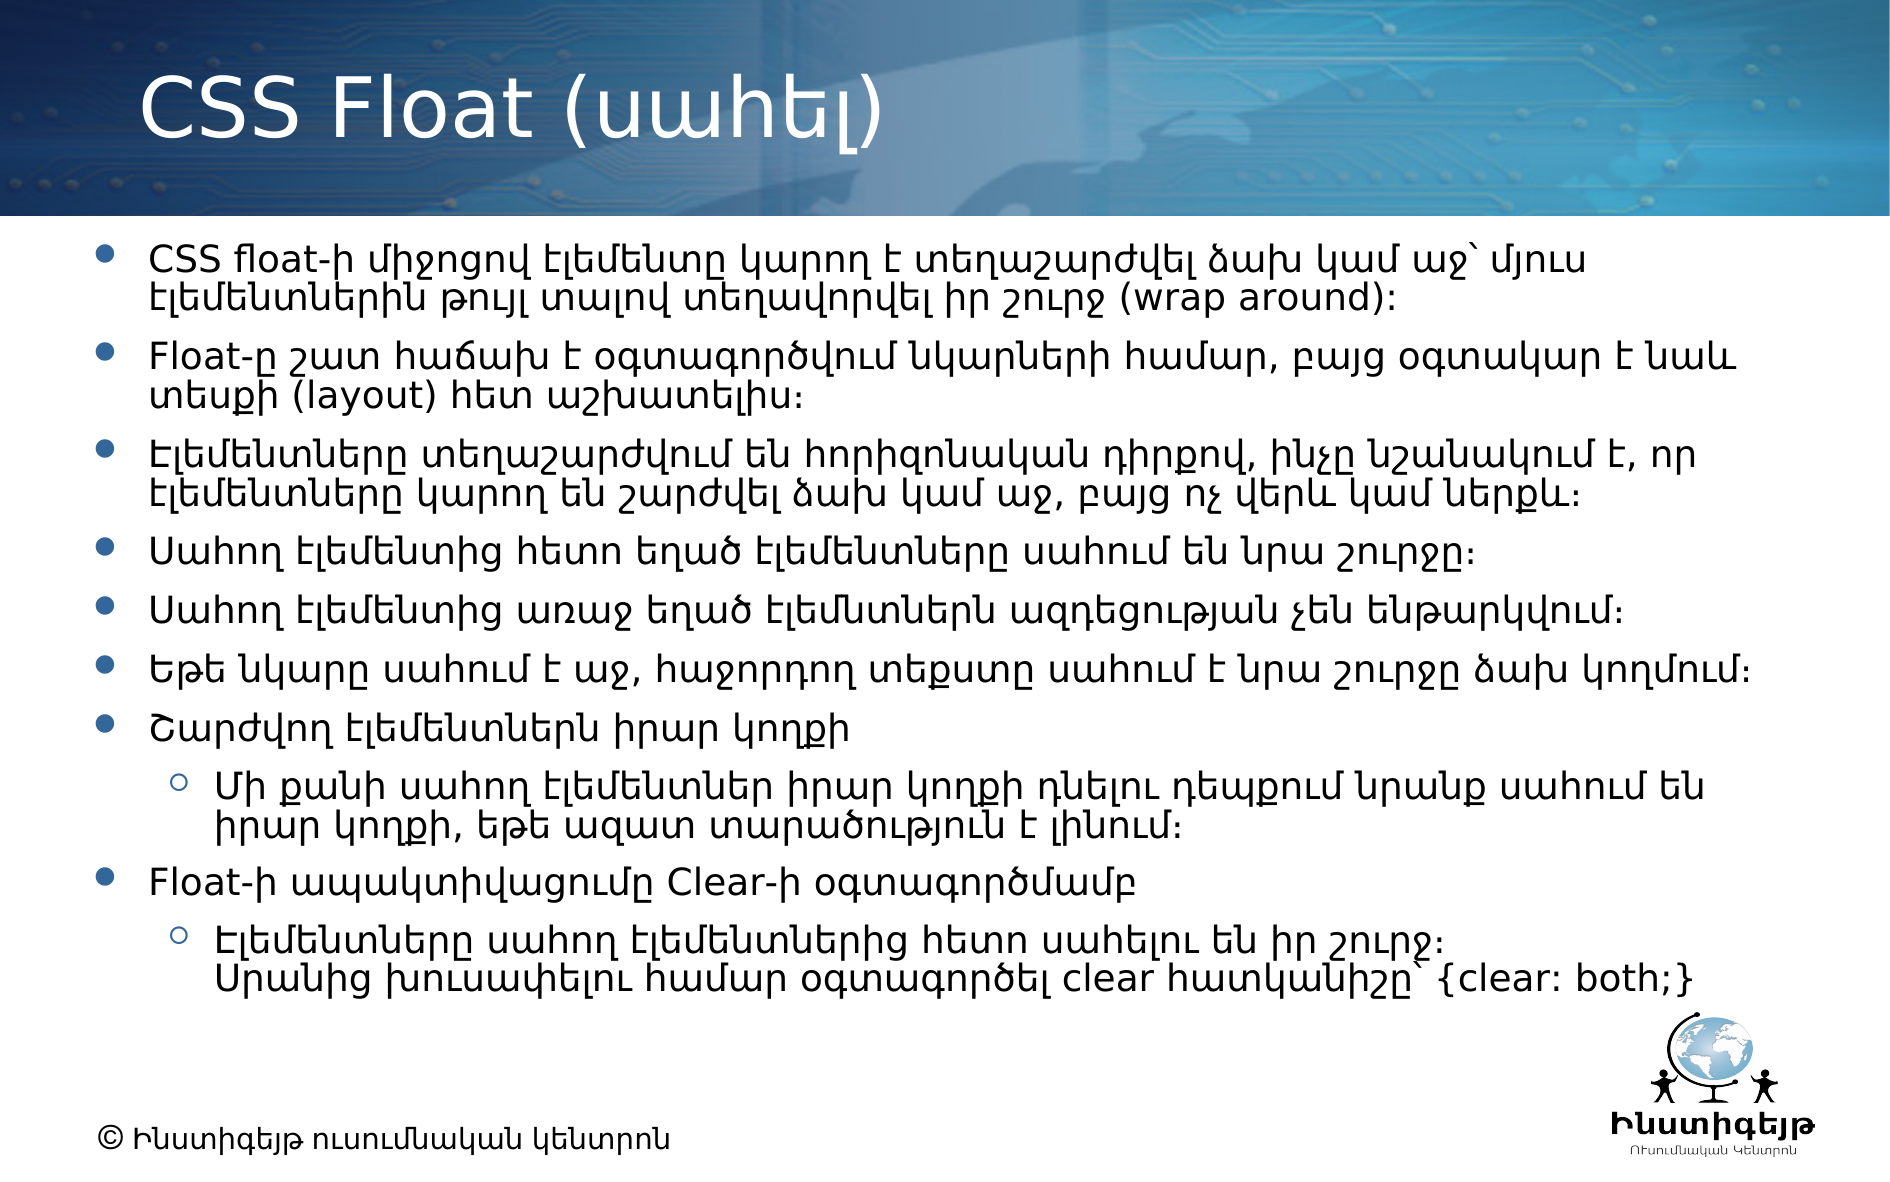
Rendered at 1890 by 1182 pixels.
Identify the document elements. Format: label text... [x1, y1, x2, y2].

list CSS float-ի միջոցով էլեմենտը կարող է տեղաշարժվել ձախ կամ աջ՝ մյուս էլեմենտներին թույլ տալով տեղավորվել իր շուրջ (wrap around): Float-ը շատ հաճախ է օգտագործվում նկարների համար, բայց օգտակար է նաև տեսքի (layout) հետ աշխատելիս։ Էլեմենտները տեղաշարժվում են հորիզոնական դիրքով, ինչը նշանակում է, որ էլեմենտները կարող են շարժվել ձախ կամ աջ, բայց ոչ վերև կամ ներքև։ Սահող էլեմենտից հետո եղած էլեմենտները սահում են նրա շուրջը։ Սահող էլեմենտից առաջ եղած էլեմնտներն ազդեցության չեն ենթարկվում։ Եթե նկարը սահում է աջ, հաջորդող տեքստը սահում է նրա շուրջը ձախ կողմում։ Շարժվող էլեմենտներն իրար կողքի Մի քանի սահող էլեմենտներ իրար կողքի դնելու դեպքում նրանք սահում են իրար կողքի, եթե ազատ տարածություն է լինում։ Float-ի ապակտիվացումը Clear-ի օգտագործմամբ Էլեմենտները սահող էլեմենտներից հետո սահելու են իր շուրջ։ Սրանից խուսափելու համար օգտագործել clear հատկանիշը՝ {clear: both;} [93, 241, 1820, 266]
picture [0, 0, 1890, 216]
picture [1612, 1012, 1815, 1157]
